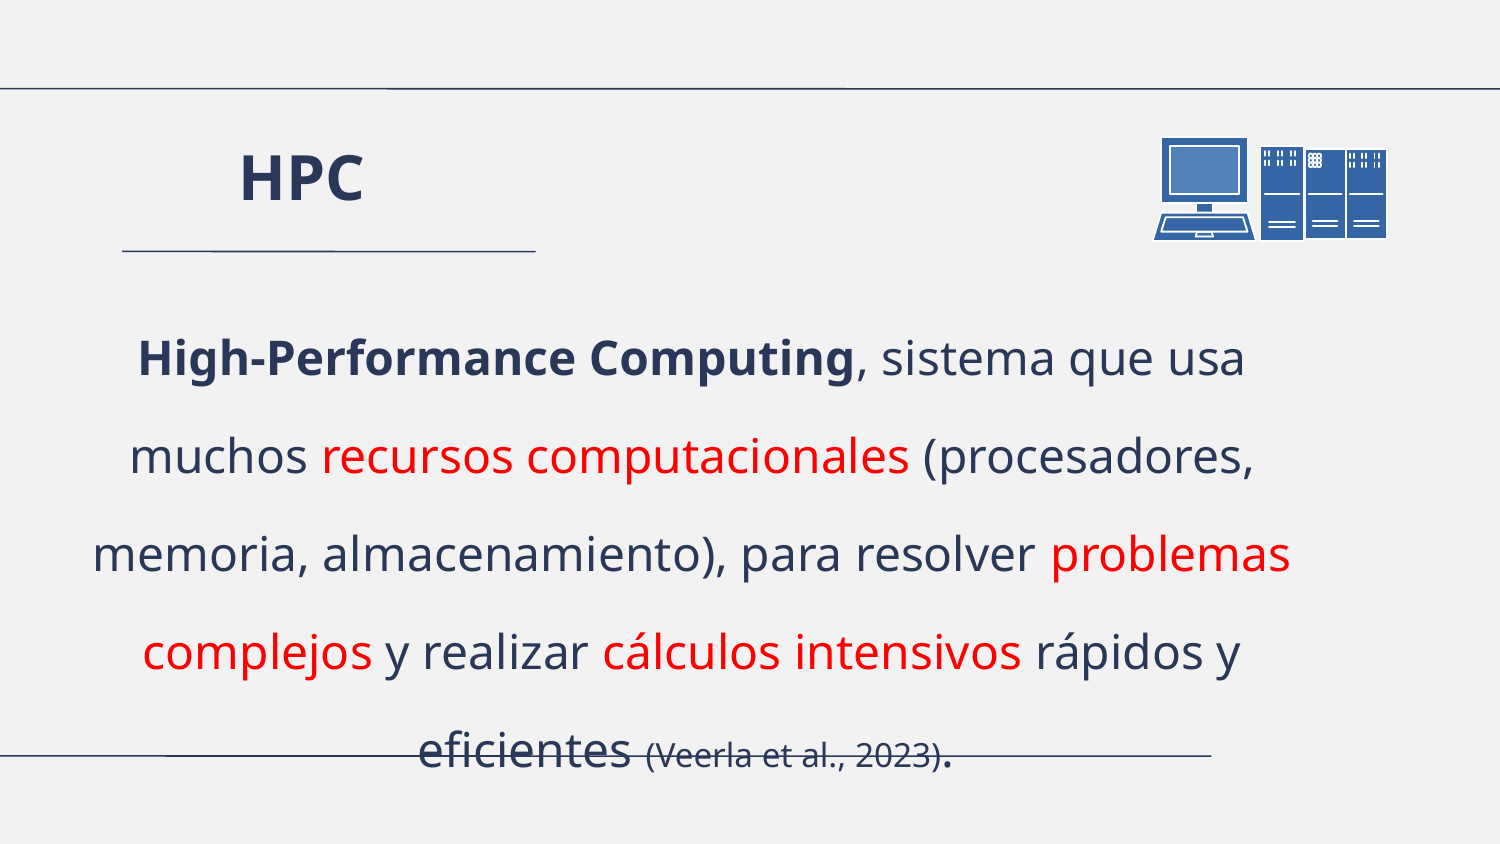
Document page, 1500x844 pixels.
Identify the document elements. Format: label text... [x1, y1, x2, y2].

title HPC [223, 122, 827, 249]
title High-Performance Computing, sistema que usa muchos recursos computacionales (procesadores, memoria, almacenamiento), para resolver problemas complejos y realizar cálculos intensivos rápidos y eficientes (Veerla et al., 2023). [73, 291, 1312, 721]
picture [1151, 135, 1388, 243]
